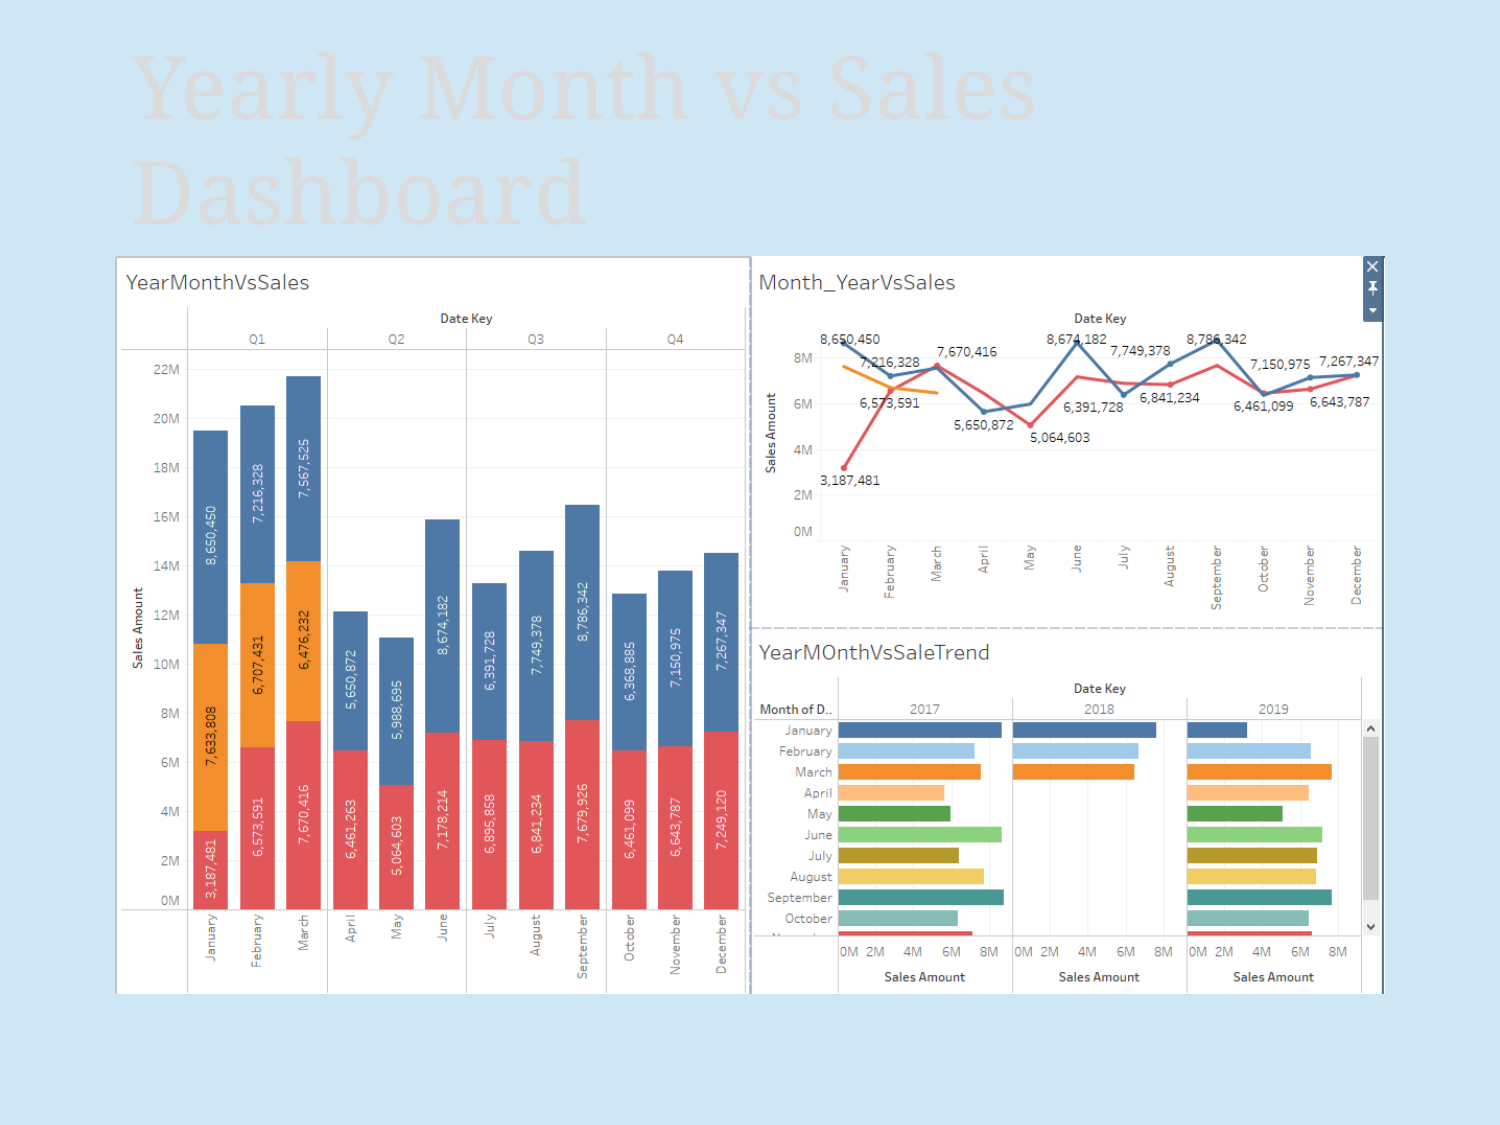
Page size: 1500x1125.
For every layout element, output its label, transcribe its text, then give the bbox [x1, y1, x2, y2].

picture [115, 256, 1385, 994]
title Yearly Month vs Sales Dashboard [117, 24, 1425, 225]
